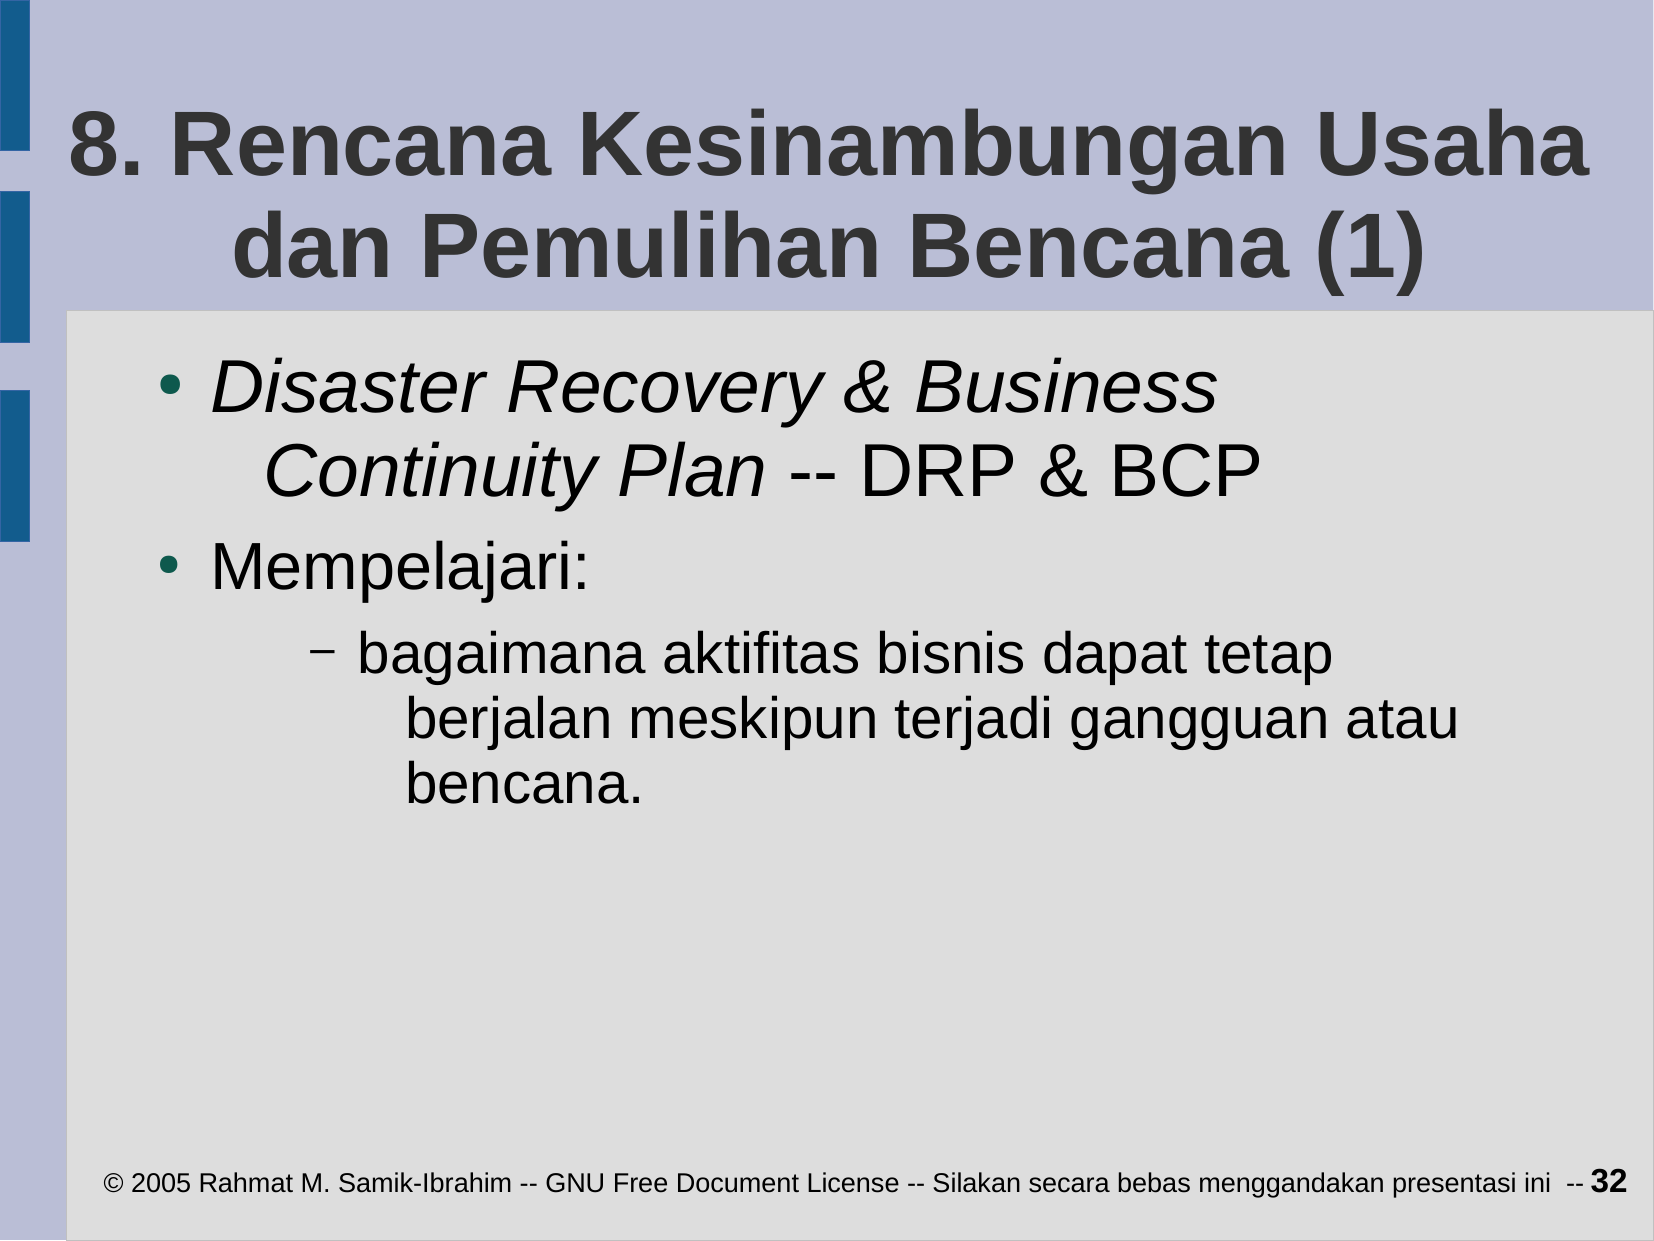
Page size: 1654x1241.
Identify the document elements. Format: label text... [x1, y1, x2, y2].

list Disaster Recovery & Business Continuity Plan -- DRP & BCP Mempelajari: bagaimana aktifitas bisnis dapat tetap berjalan meskipun terjadi gangguan atau bencana. [121, 344, 1534, 1127]
title 8. Rencana Kesinambungan Usaha dan Pemulihan Bencana (1) [47, 91, 1613, 299]
